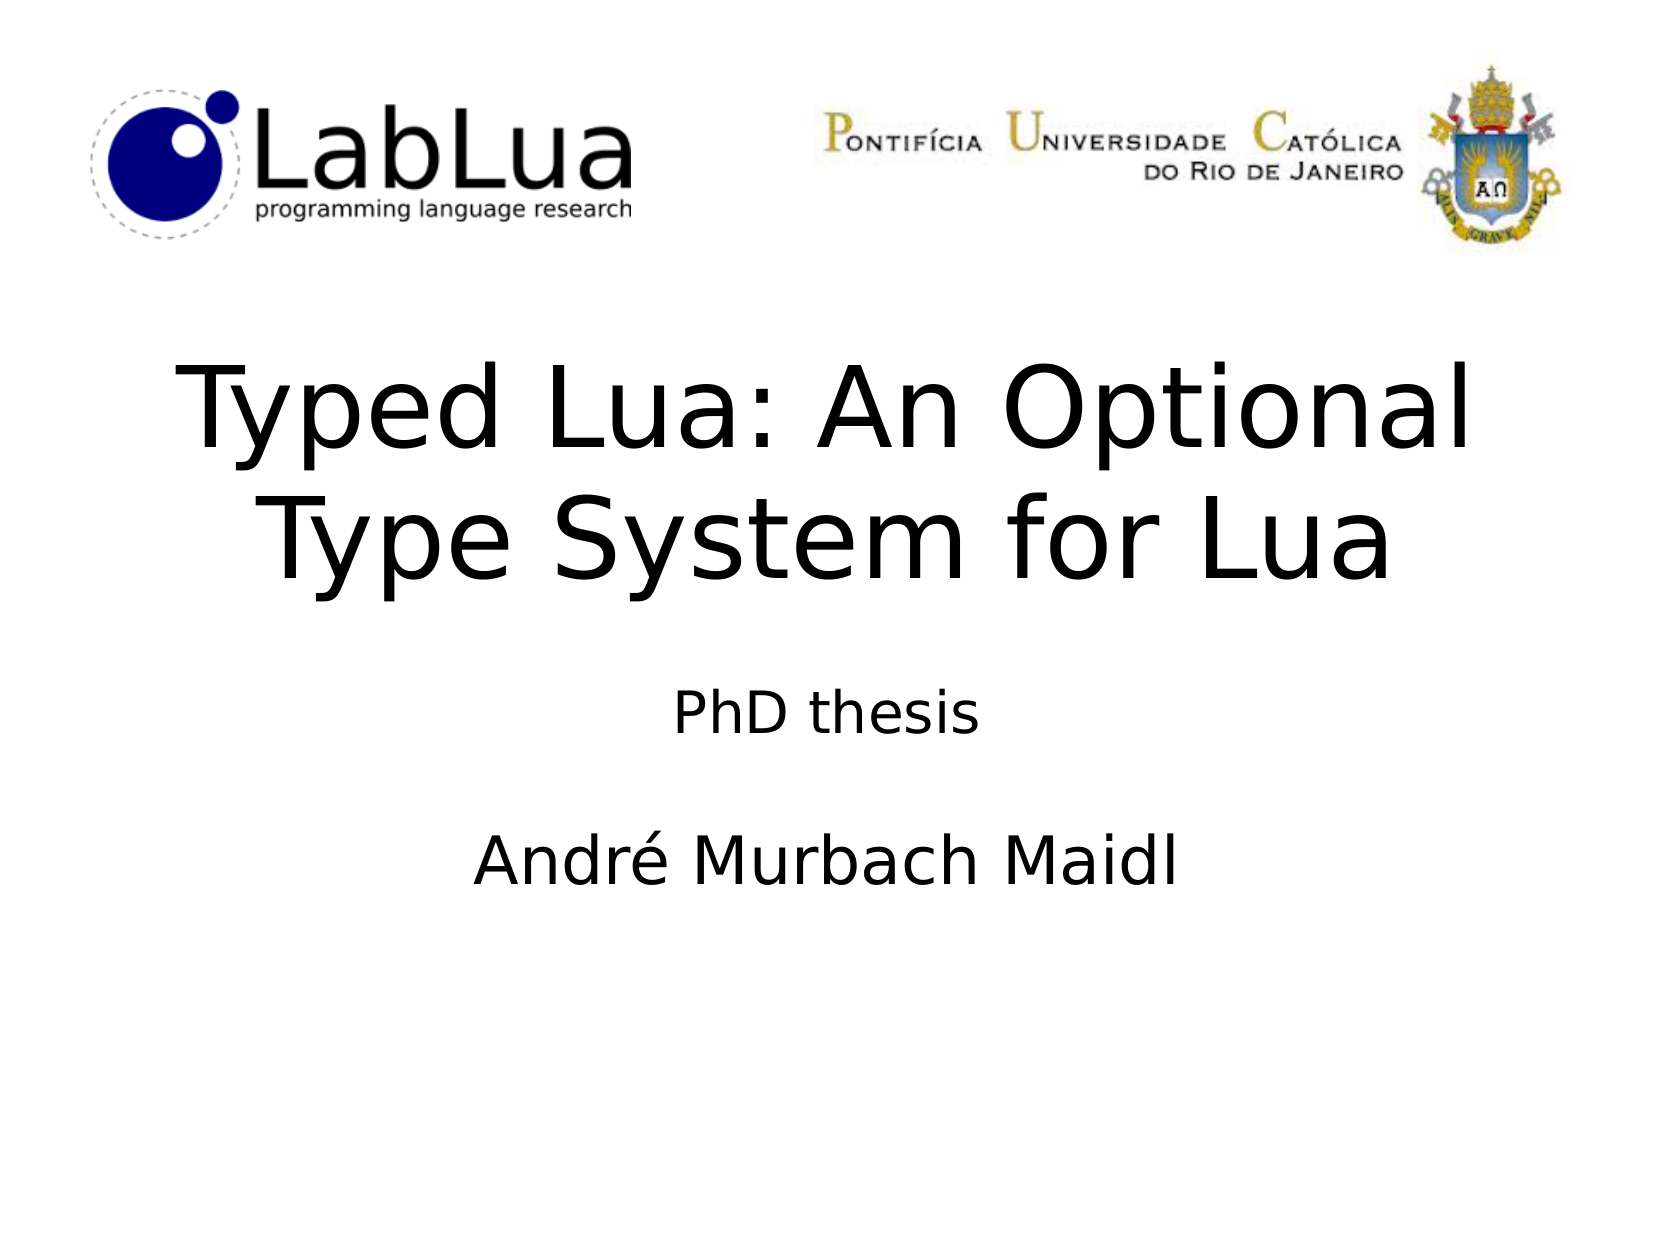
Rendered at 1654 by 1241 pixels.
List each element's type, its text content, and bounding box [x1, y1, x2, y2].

picture [90, 89, 631, 241]
subtitle Typed Lua: An Optional Type System for Lua PhD thesis André Murbach Maidl [82, 290, 1571, 1109]
picture [814, 49, 1571, 257]
